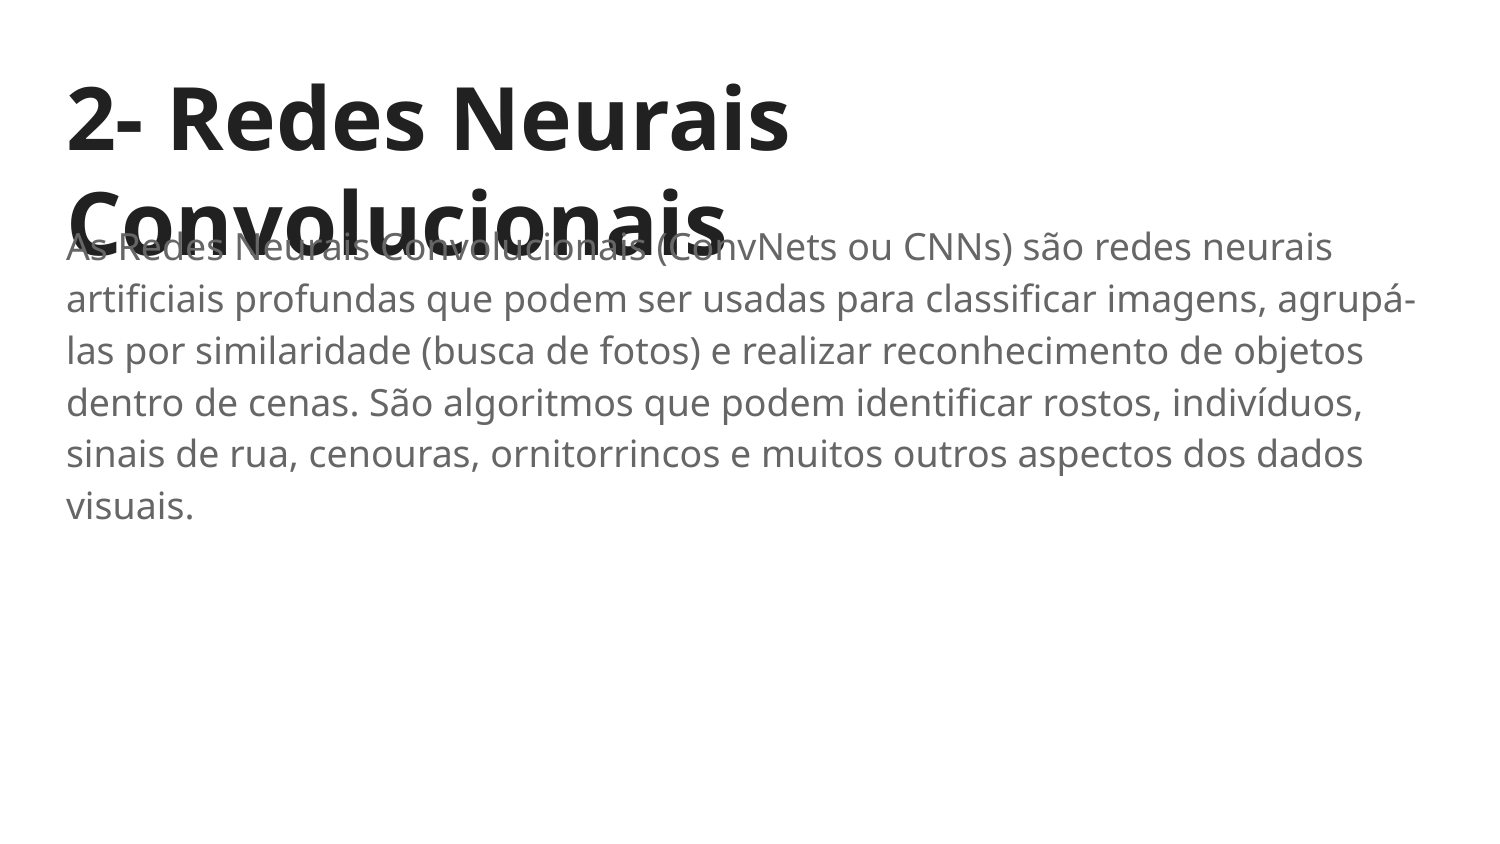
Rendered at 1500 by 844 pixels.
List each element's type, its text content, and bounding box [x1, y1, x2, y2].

title 2- Redes Neurais Convolucionais [51, 48, 1449, 180]
list As Redes Neurais Convolucionais (ConvNets ou CNNs) são redes neurais artificiais profundas que podem ser usadas para classificar imagens, agrupá-las por similaridade (busca de fotos) e realizar reconhecimento de objetos dentro de cenas. São algoritmos que podem identificar rostos, indivíduos, sinais de rua, cenouras, ornitorrincos e muitos outros aspectos dos dados visuais. [51, 201, 1449, 750]
